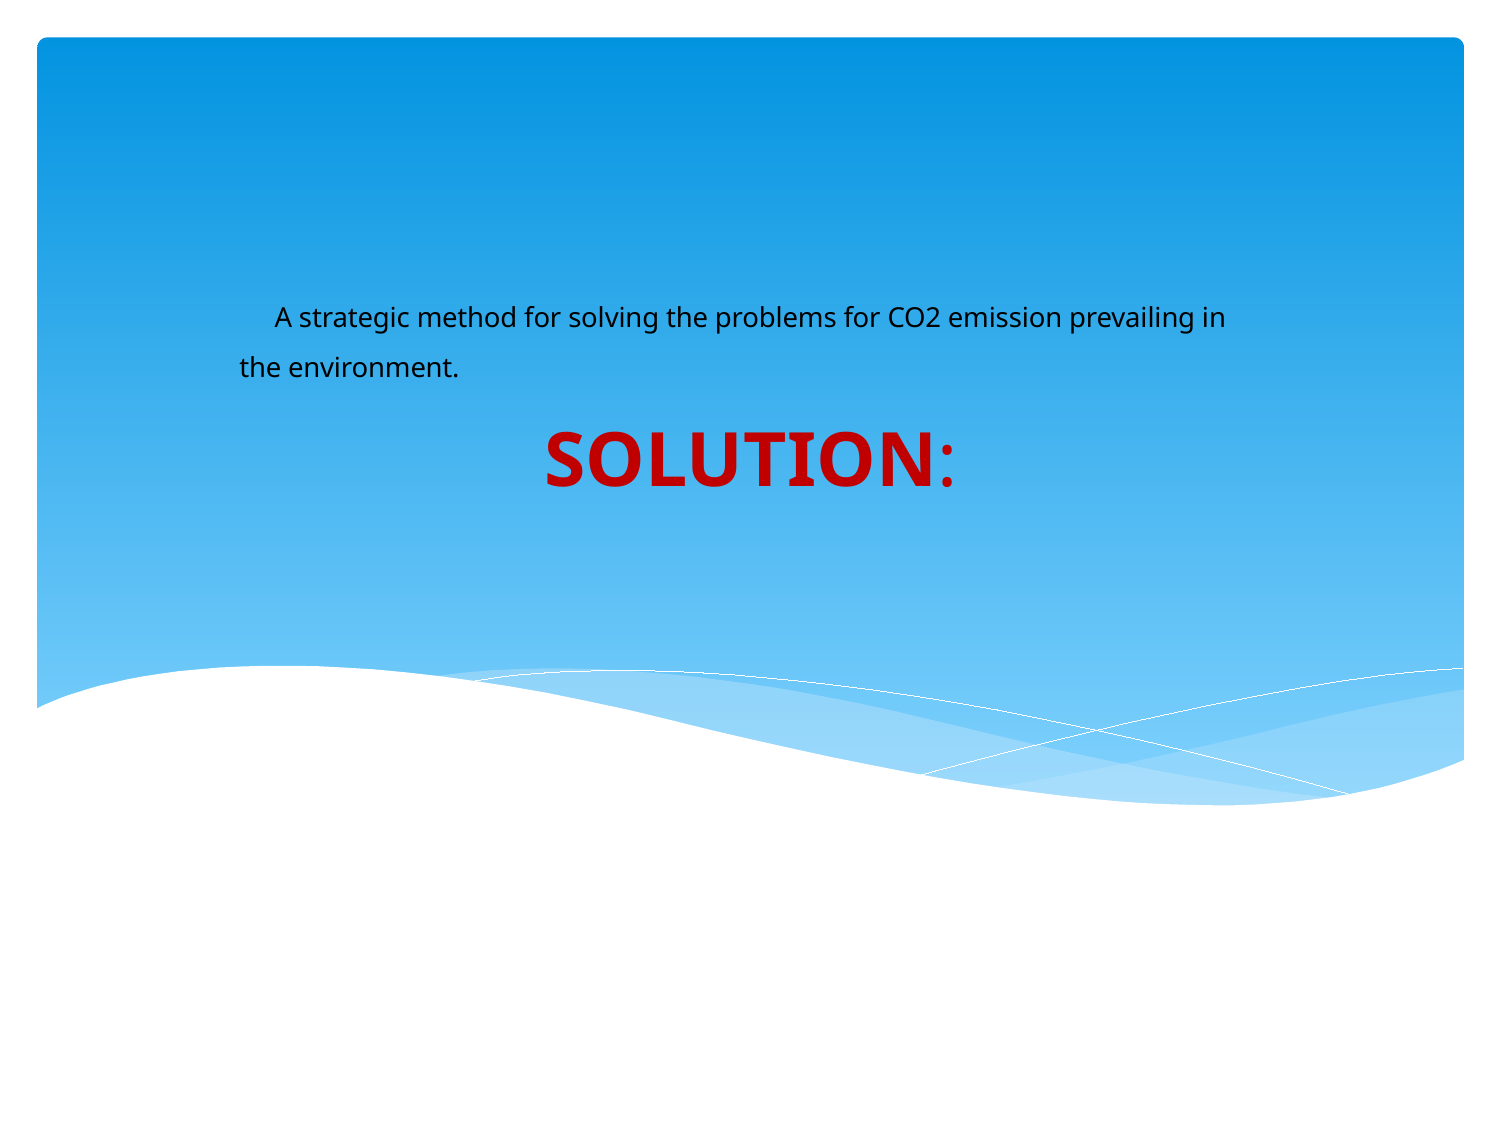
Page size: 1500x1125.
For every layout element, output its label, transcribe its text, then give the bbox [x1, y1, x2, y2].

list A strategic method for solving the problems for CO2 emission prevailing in the environment. [123, 302, 1341, 587]
title SOLUTION: [135, 113, 1299, 302]
